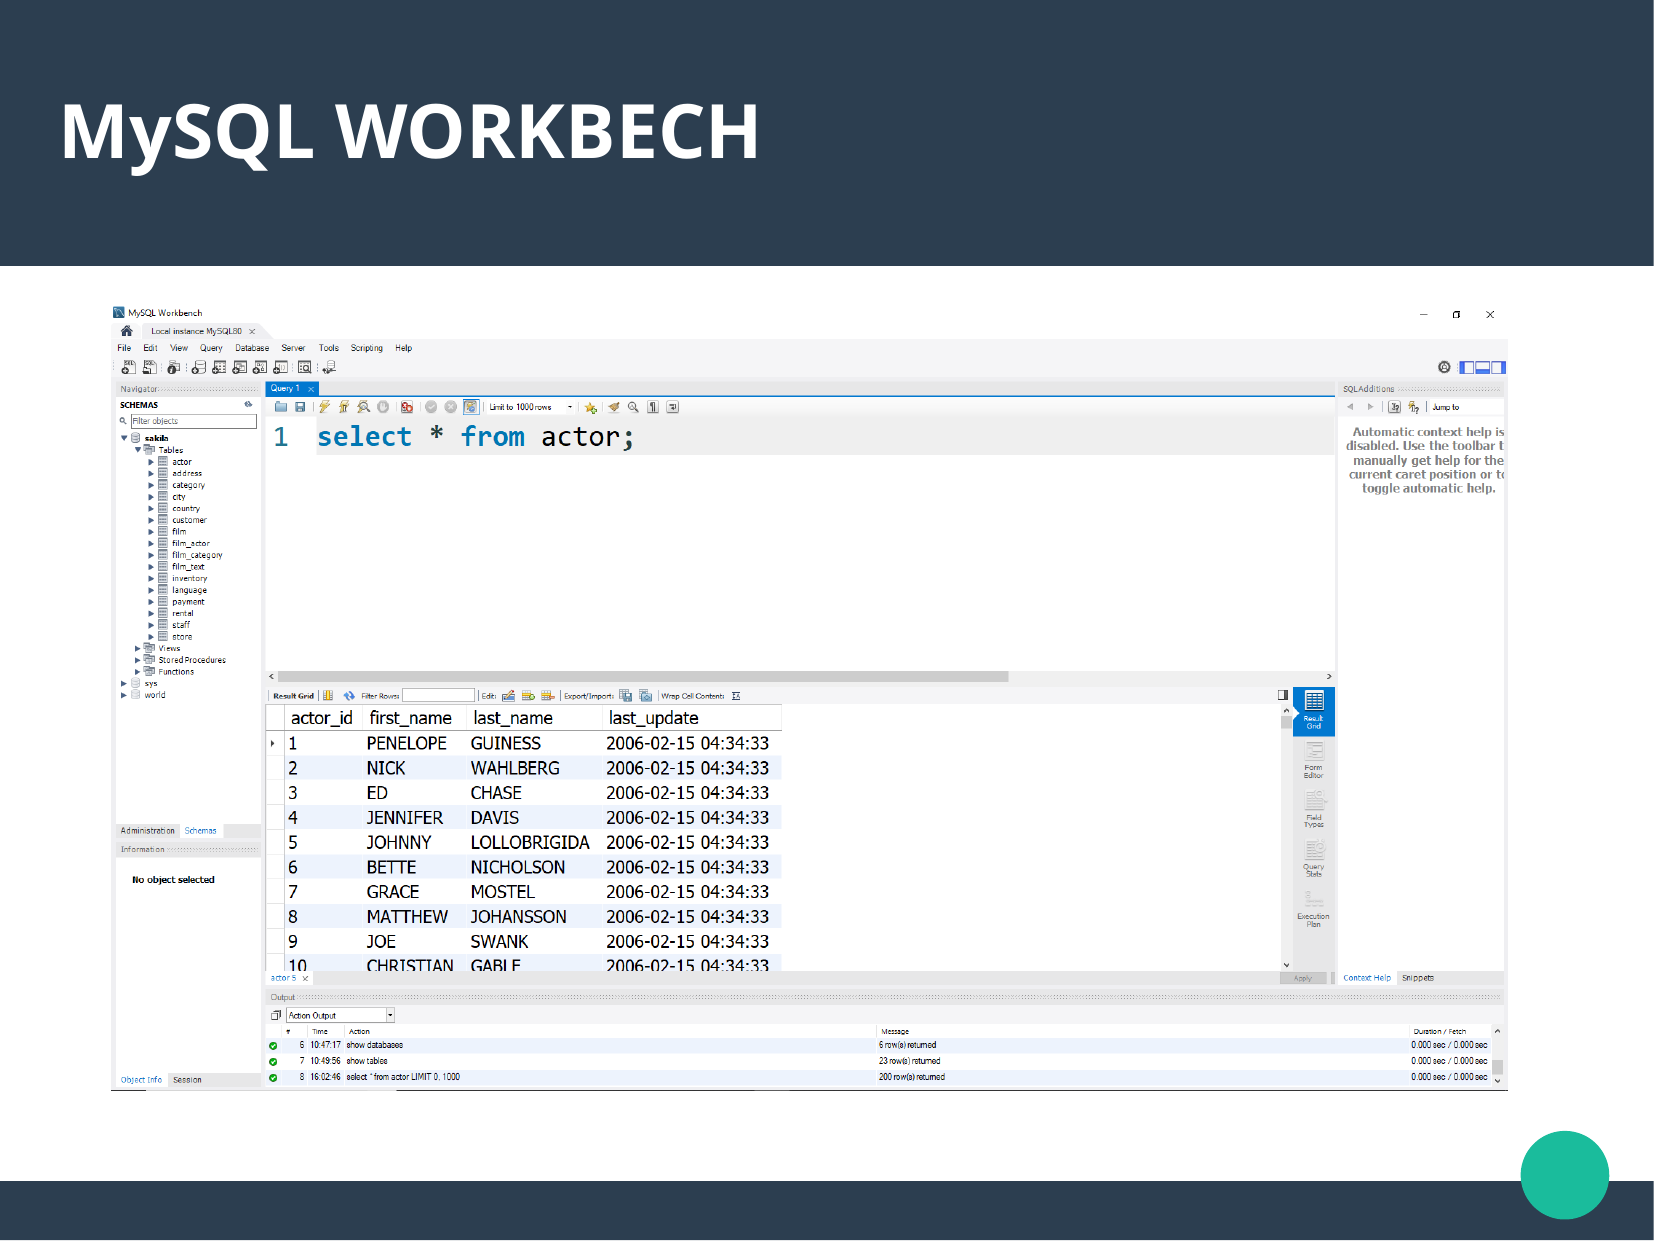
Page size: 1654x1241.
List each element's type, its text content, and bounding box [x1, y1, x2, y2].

title MySQL WORKBECH [59, 49, 1595, 207]
picture [111, 304, 1508, 1091]
